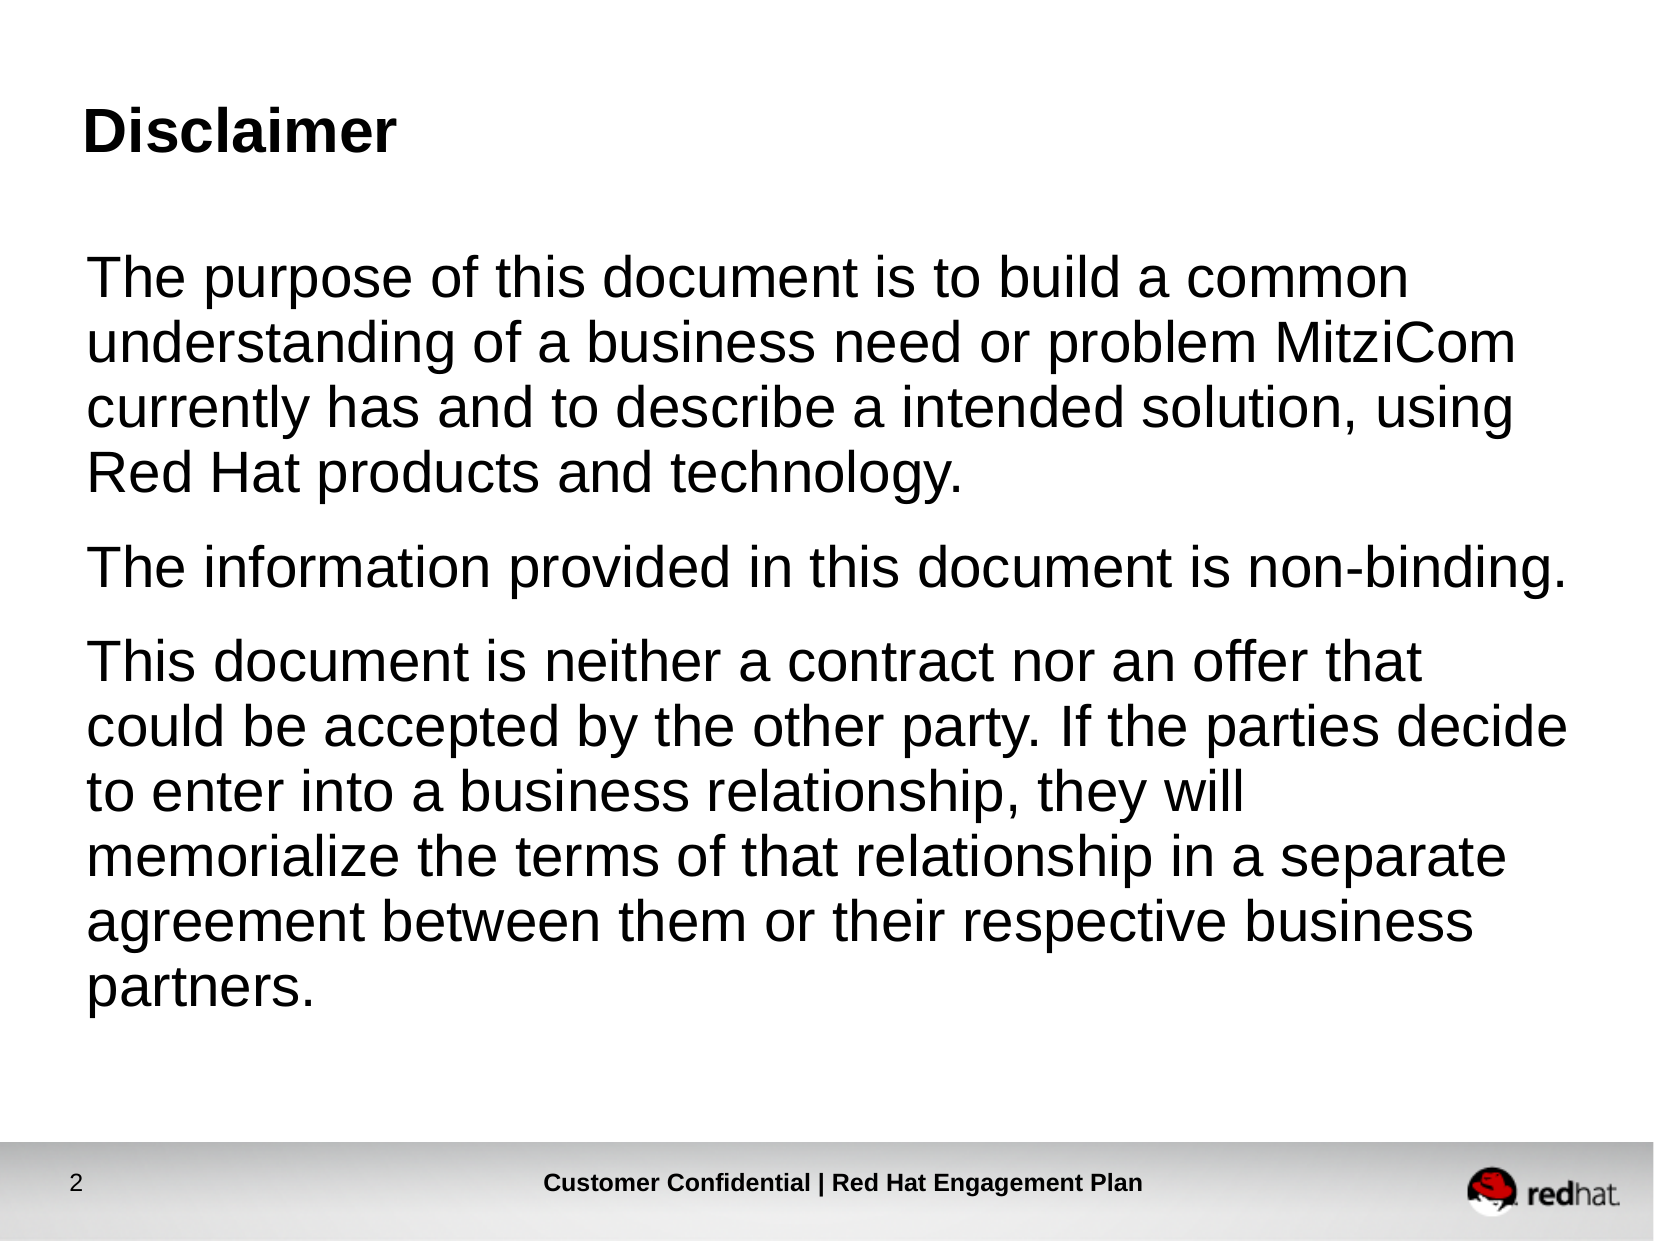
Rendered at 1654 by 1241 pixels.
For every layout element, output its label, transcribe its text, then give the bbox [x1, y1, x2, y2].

text_box [86, 244, 1576, 1054]
picture [0, 1142, 1654, 1241]
title Disclaimer [82, 37, 1571, 226]
